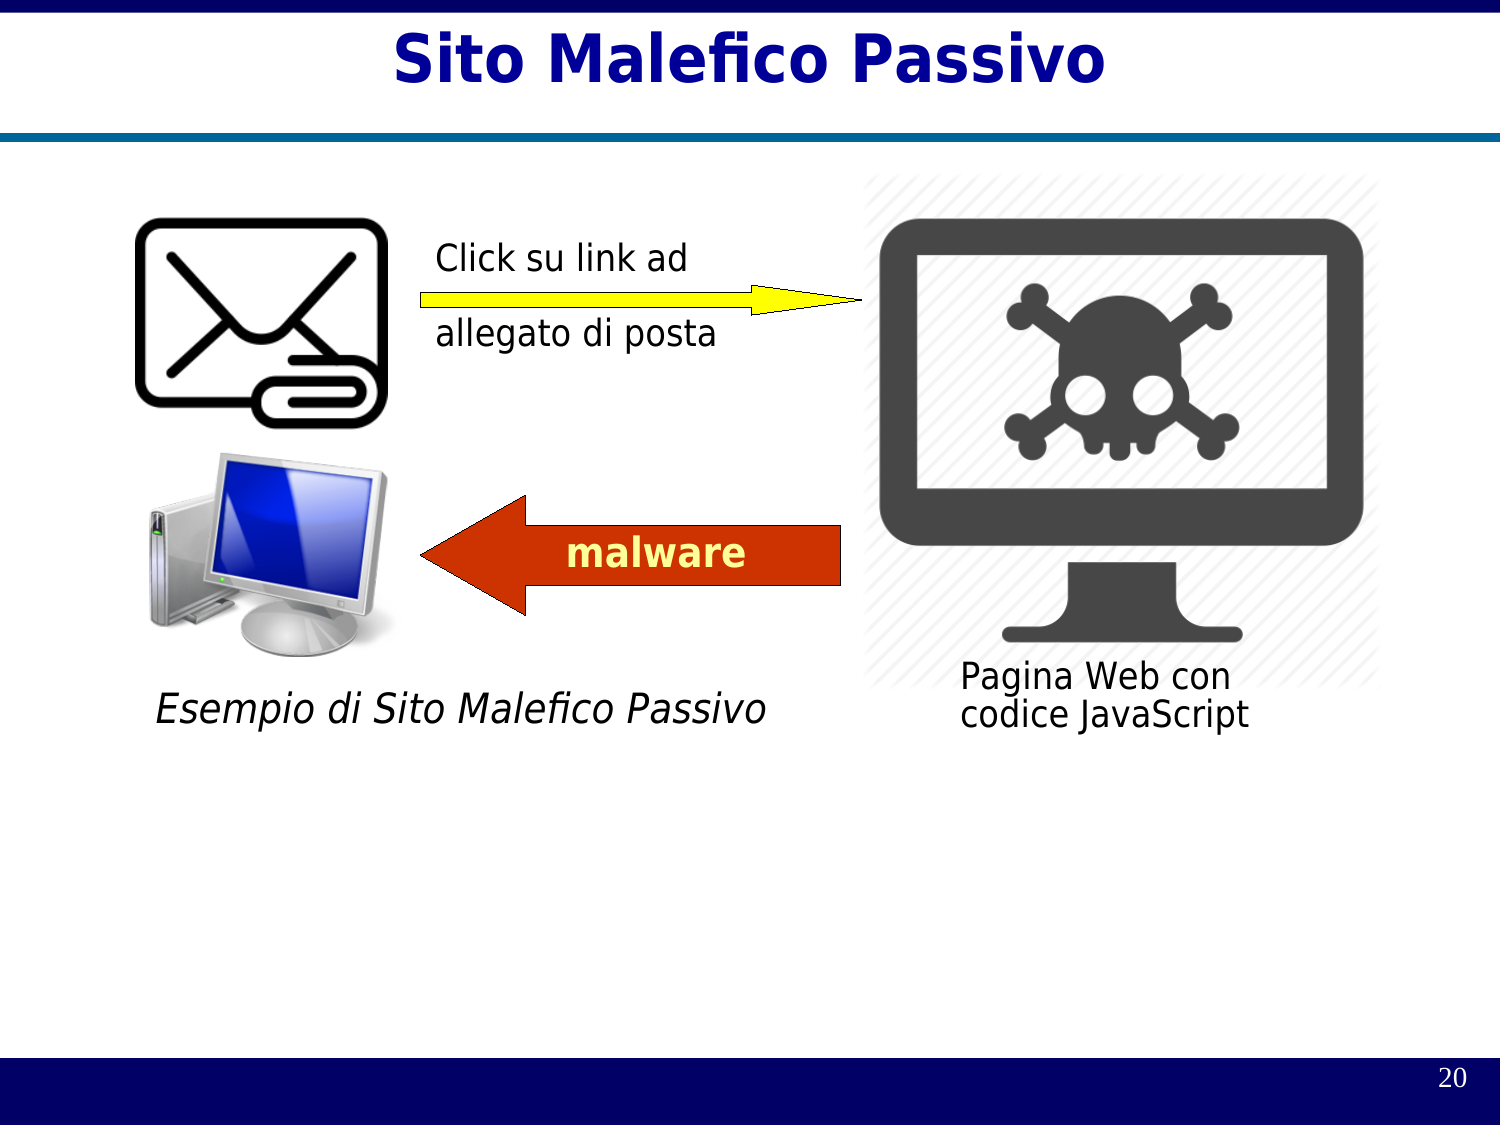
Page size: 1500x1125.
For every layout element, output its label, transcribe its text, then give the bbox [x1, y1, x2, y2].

text_box Esempio di Sito Malefico Passivo [155, 689, 768, 739]
picture [861, 171, 1381, 691]
title Sito Malefico Passivo [30, 0, 1471, 126]
text_box [420, 292, 435, 308]
text_box [719, 285, 862, 316]
text_box Pagina Web con codice JavaScript [960, 660, 1250, 741]
picture [135, 197, 404, 661]
text_box Click su link ad allegato di posta [435, 241, 719, 361]
text_box malware [420, 495, 841, 616]
